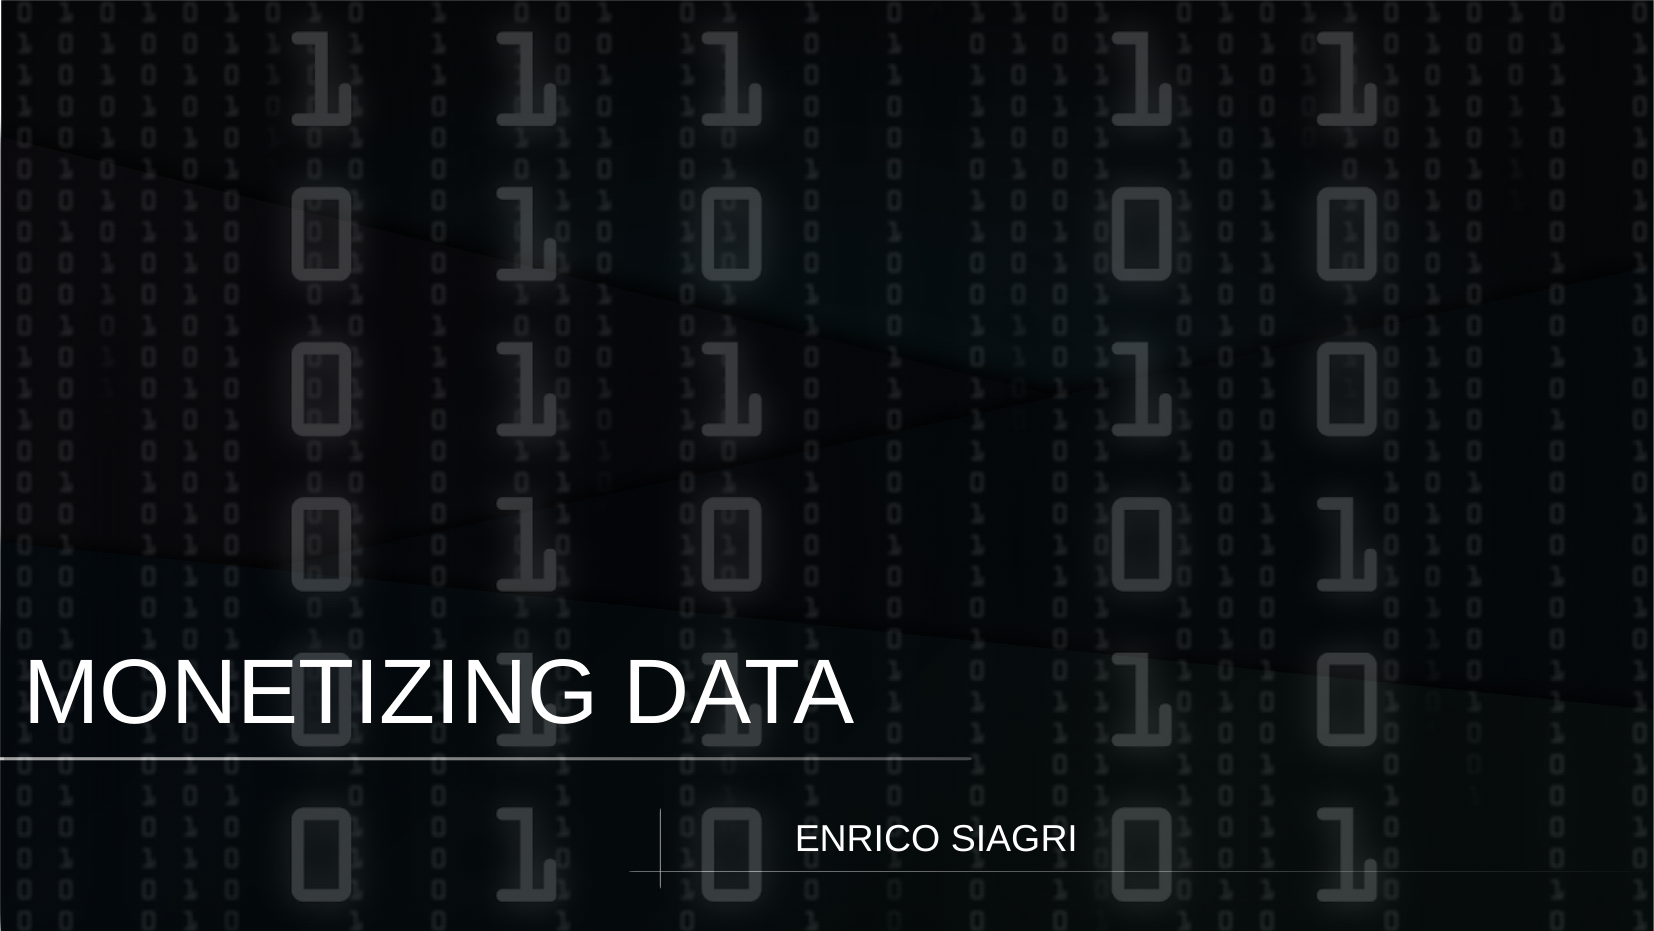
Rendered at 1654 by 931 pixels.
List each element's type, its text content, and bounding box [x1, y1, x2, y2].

text_box ENRICO SIAGRI [780, 810, 1094, 867]
picture [0, 0, 1654, 931]
title MONETIZING DATA [23, 637, 1501, 746]
